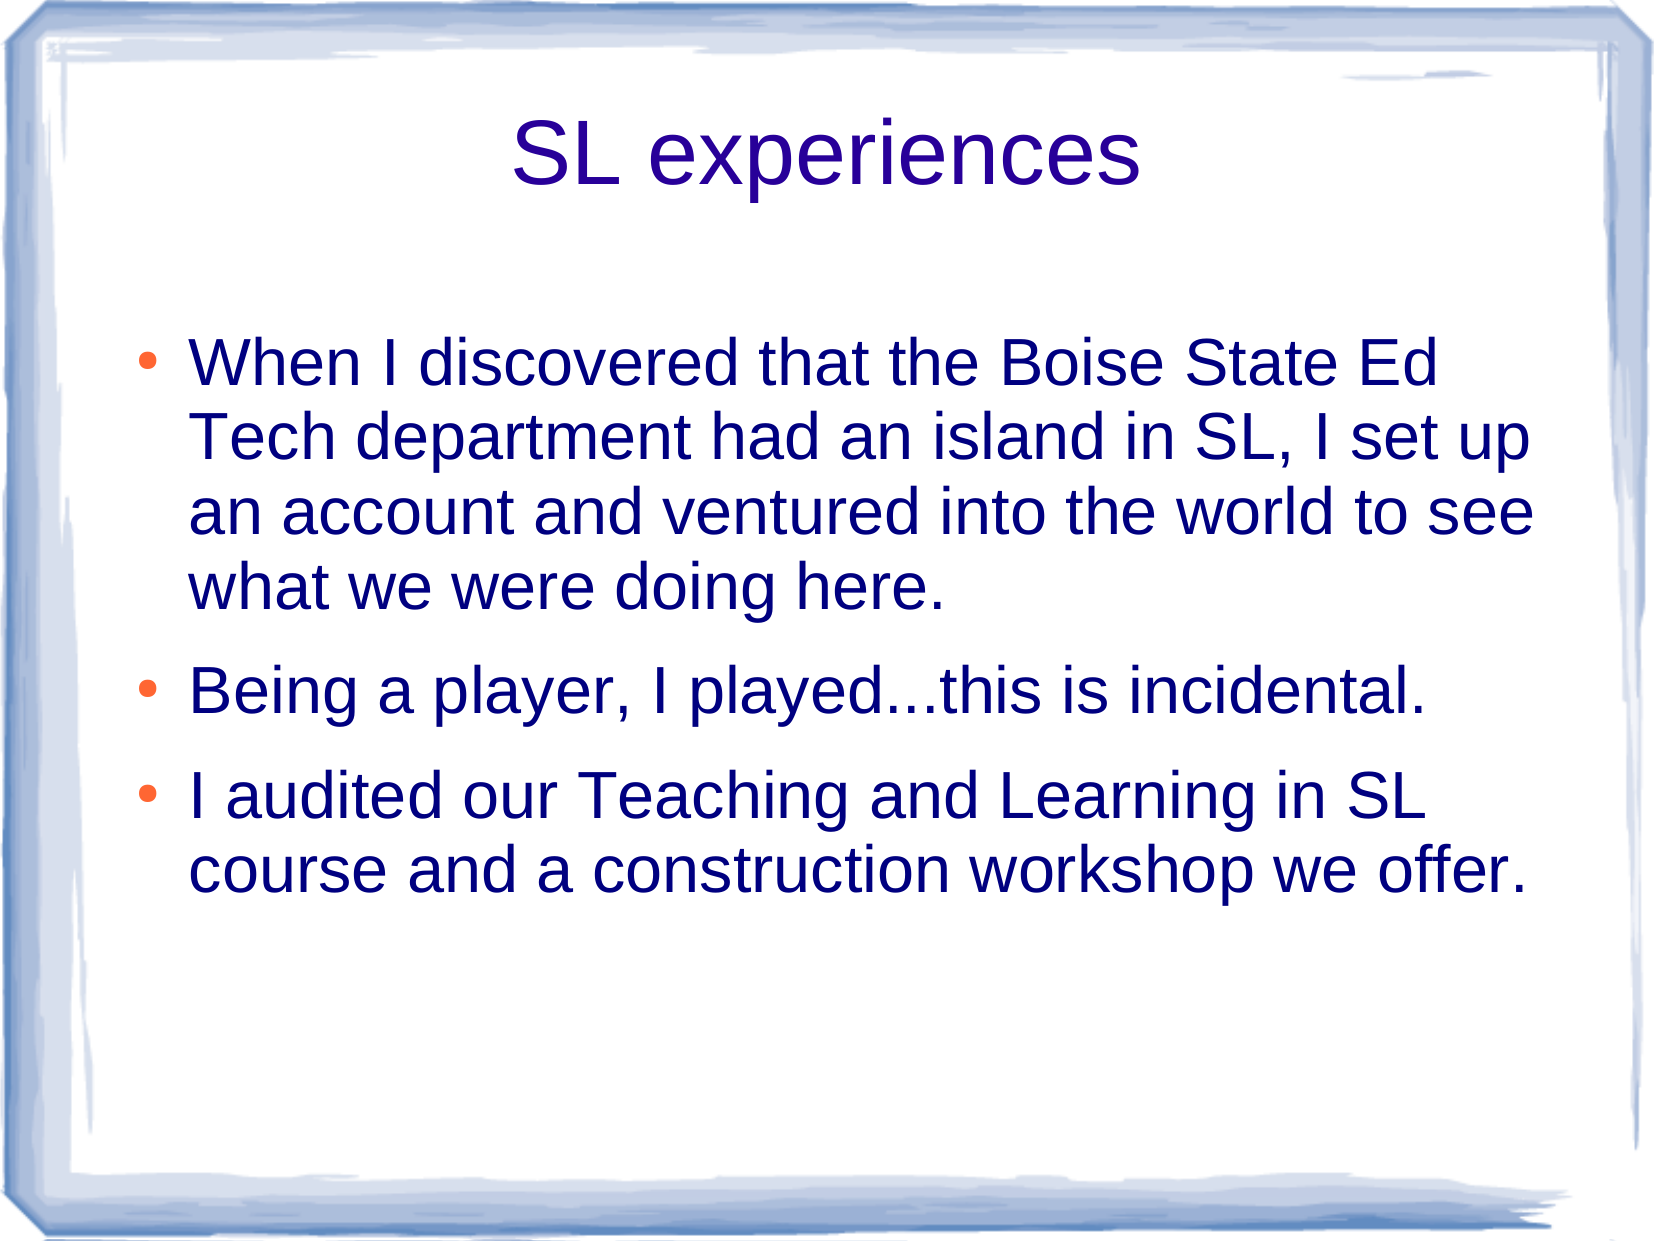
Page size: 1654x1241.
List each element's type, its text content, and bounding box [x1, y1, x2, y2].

list When I discovered that the Boise State Ed Tech department had an island in SL, I set up an account and ventured into the world to see what we were doing here. Being a player, I played...this is incidental. I audited our Teaching and Learning in SL course and a construction workshop we offer. [118, 324, 1571, 1012]
picture [0, 0, 1654, 1241]
title SL experiences [82, 49, 1571, 257]
